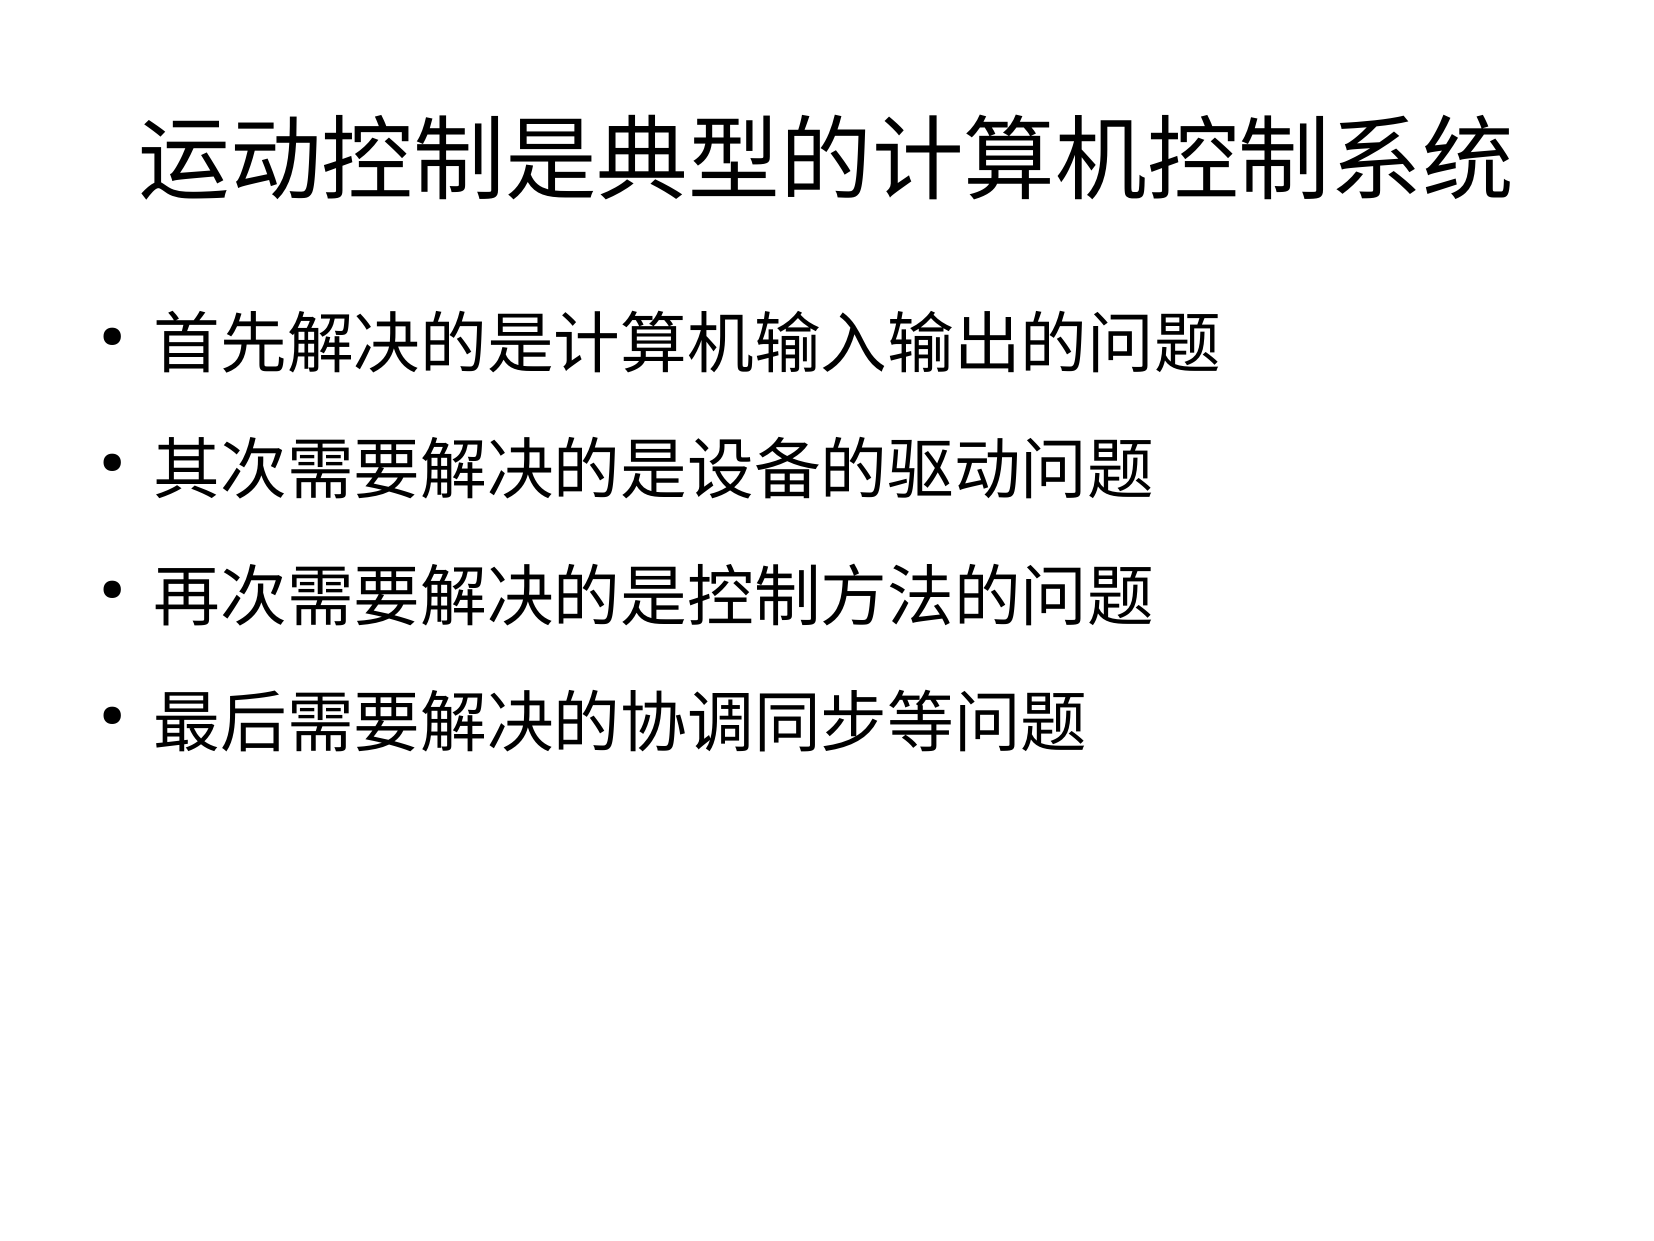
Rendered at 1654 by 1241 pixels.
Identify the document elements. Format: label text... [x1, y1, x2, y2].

title 运动控制是典型的计算机控制系统 [82, 49, 1571, 257]
list 首先解决的是计算机输入输出的问题 其次需要解决的是设备的驱动问题 再次需要解决的是控制方法的问题 最后需要解决的协调同步等问题 [82, 290, 1571, 1109]
